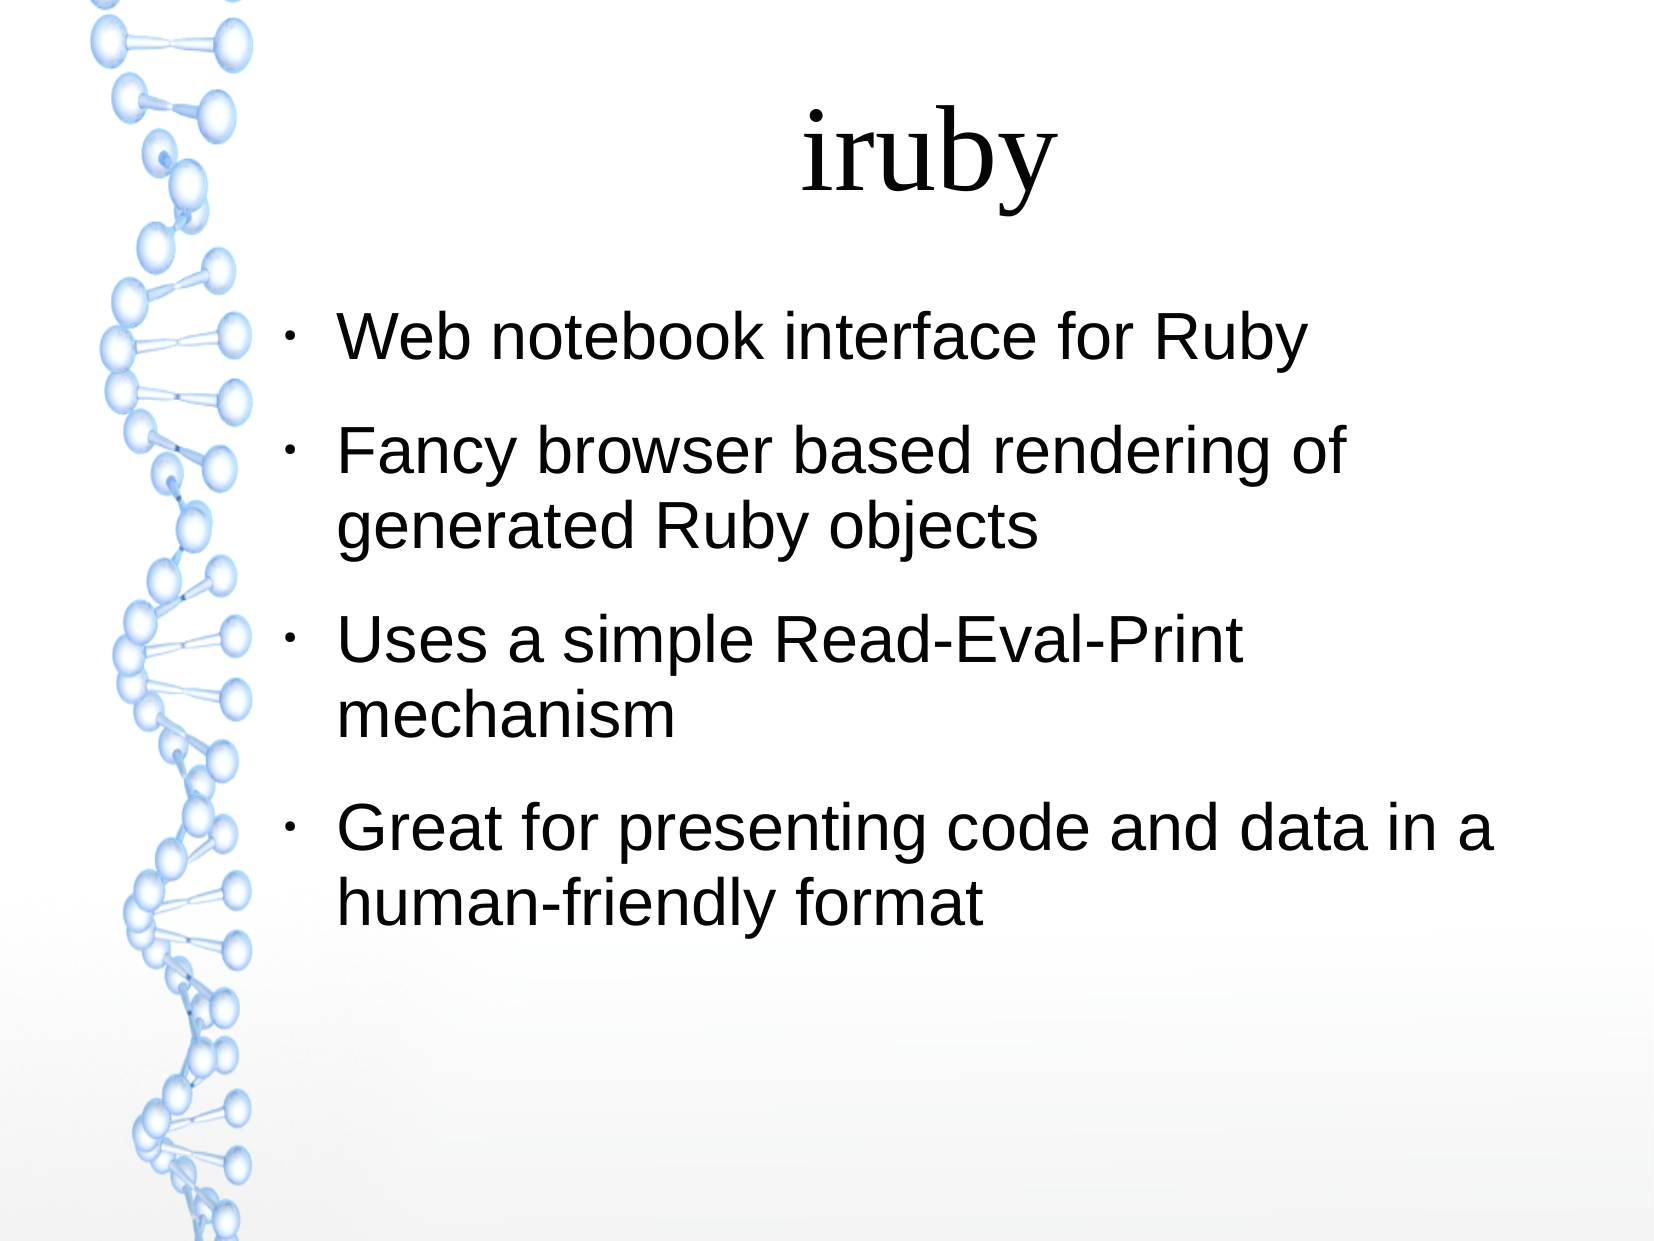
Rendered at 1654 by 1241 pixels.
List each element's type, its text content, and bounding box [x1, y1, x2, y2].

title iruby [265, 47, 1595, 252]
picture [0, 0, 1654, 1241]
list Web notebook interface for Ruby Fancy browser based rendering of generated Ruby objects Uses a simple Read-Eval-Print mechanism Great for presenting code and data in a human-friendly format [265, 299, 1595, 1019]
